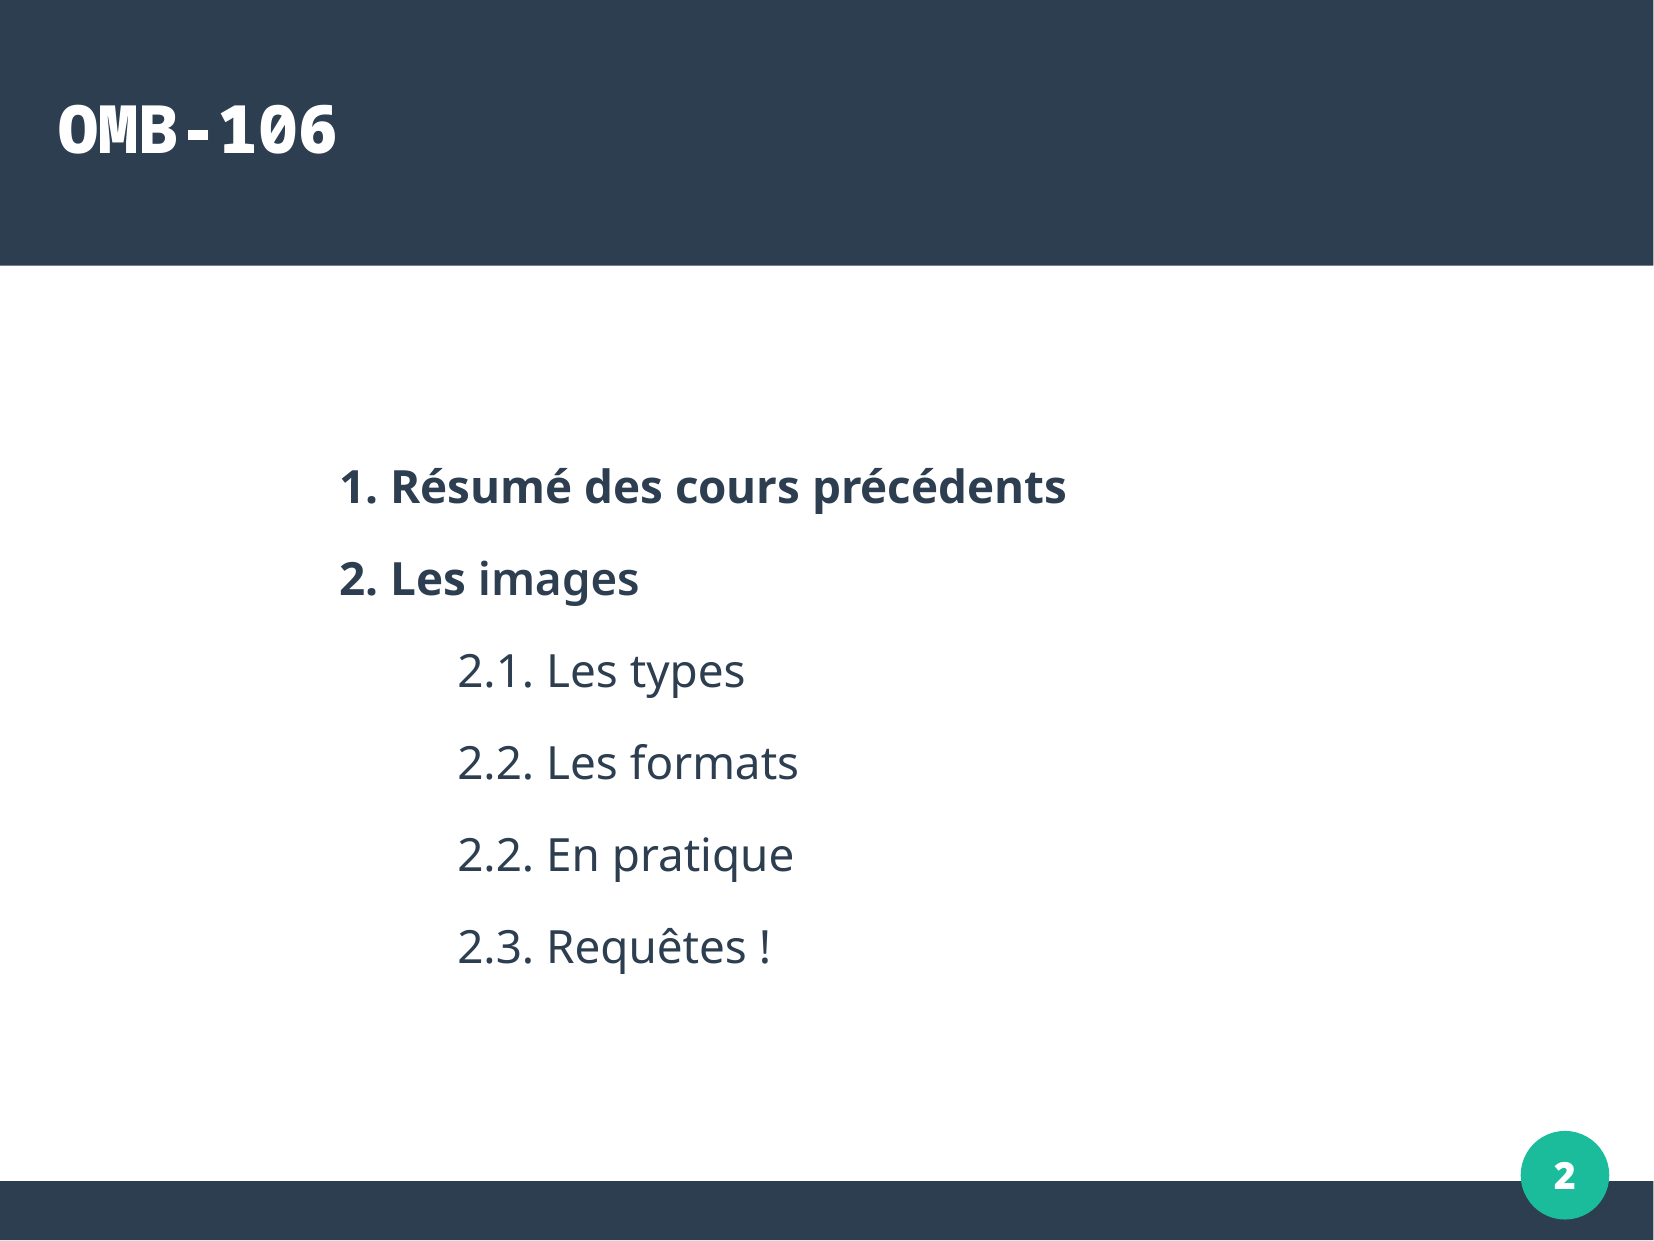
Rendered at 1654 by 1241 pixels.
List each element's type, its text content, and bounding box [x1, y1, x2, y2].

title OMB-106 [59, 49, 1595, 207]
list 1. Résumé des cours précédents 2. Les images 2.1. Les types 2.2. Les formats 2.2. En pratique 2.3. Requêtes ! [339, 275, 1648, 1156]
